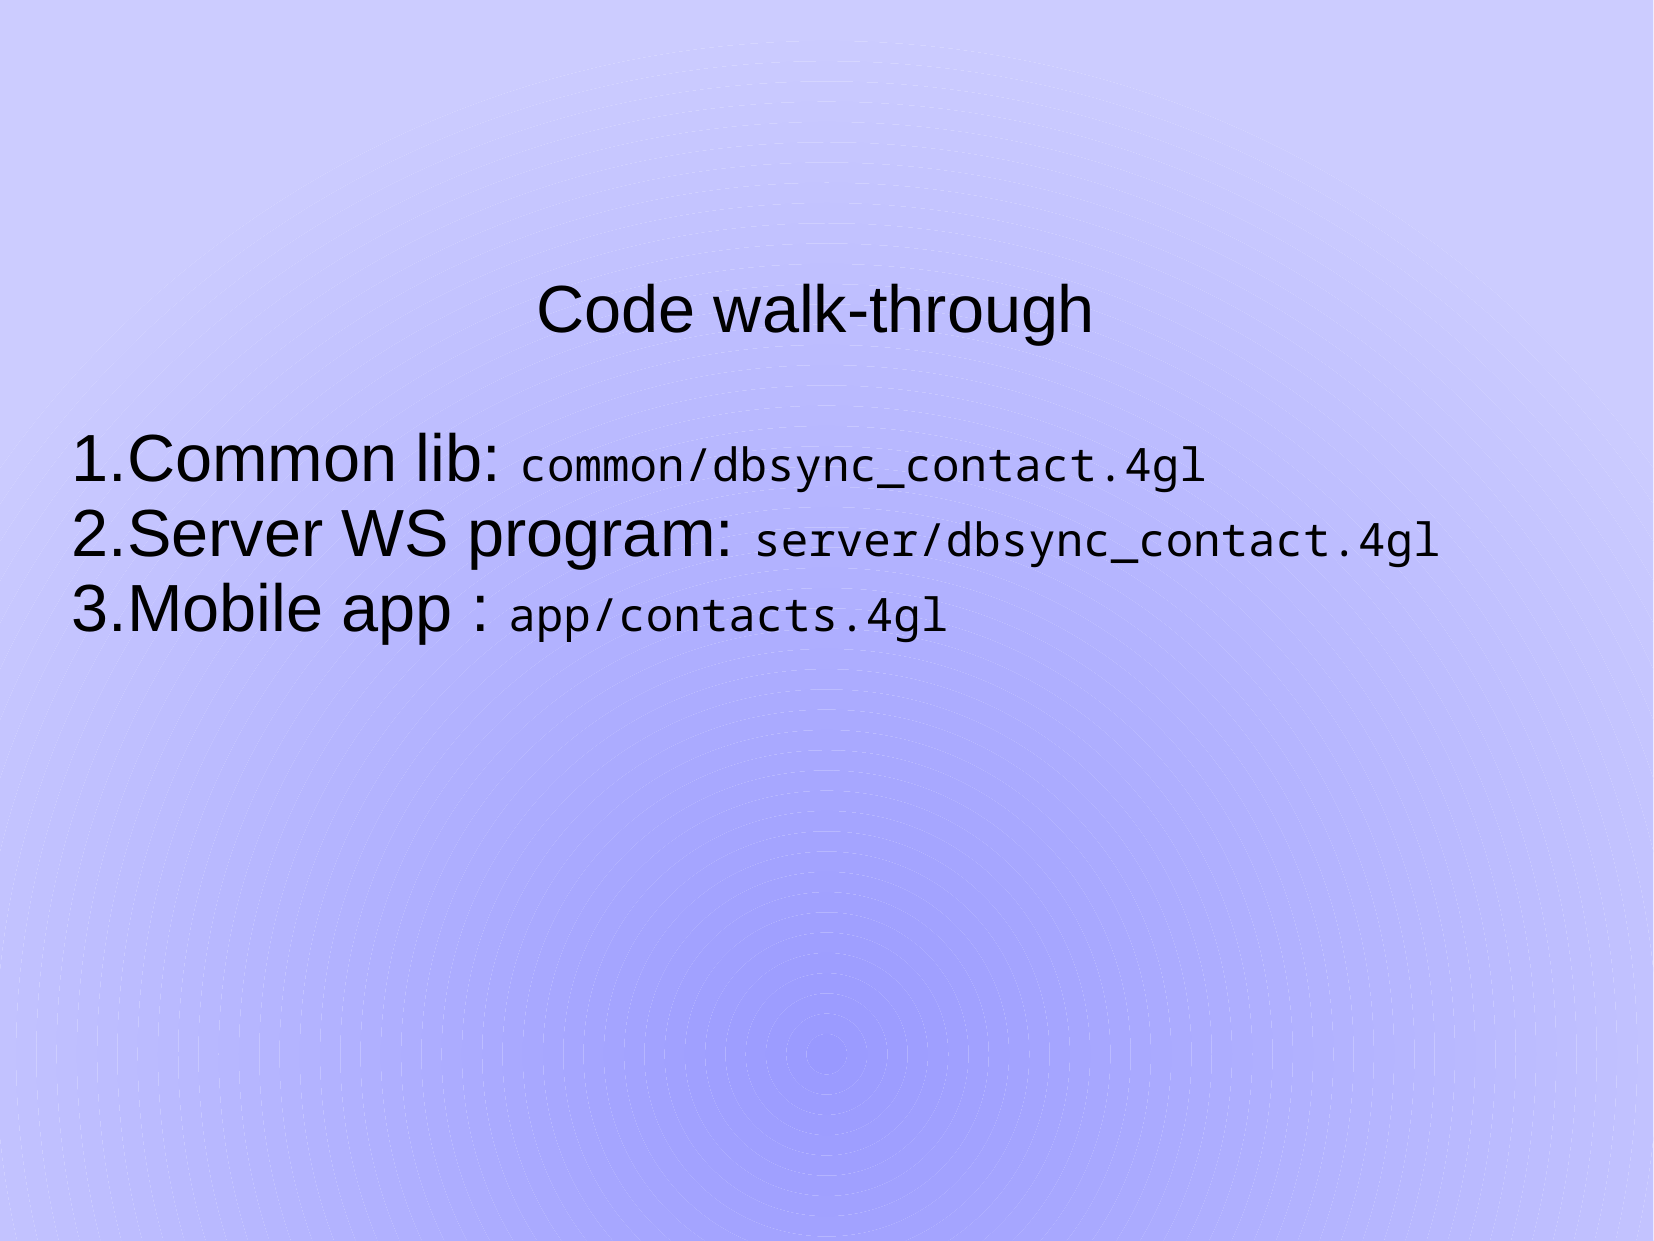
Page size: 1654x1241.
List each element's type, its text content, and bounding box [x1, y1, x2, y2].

subtitle Code walk-through Common lib: common/dbsync_contact.4gl Server WS program: server/dbsync_contact.4gl Mobile app : app/contacts.4gl [71, 47, 1561, 871]
